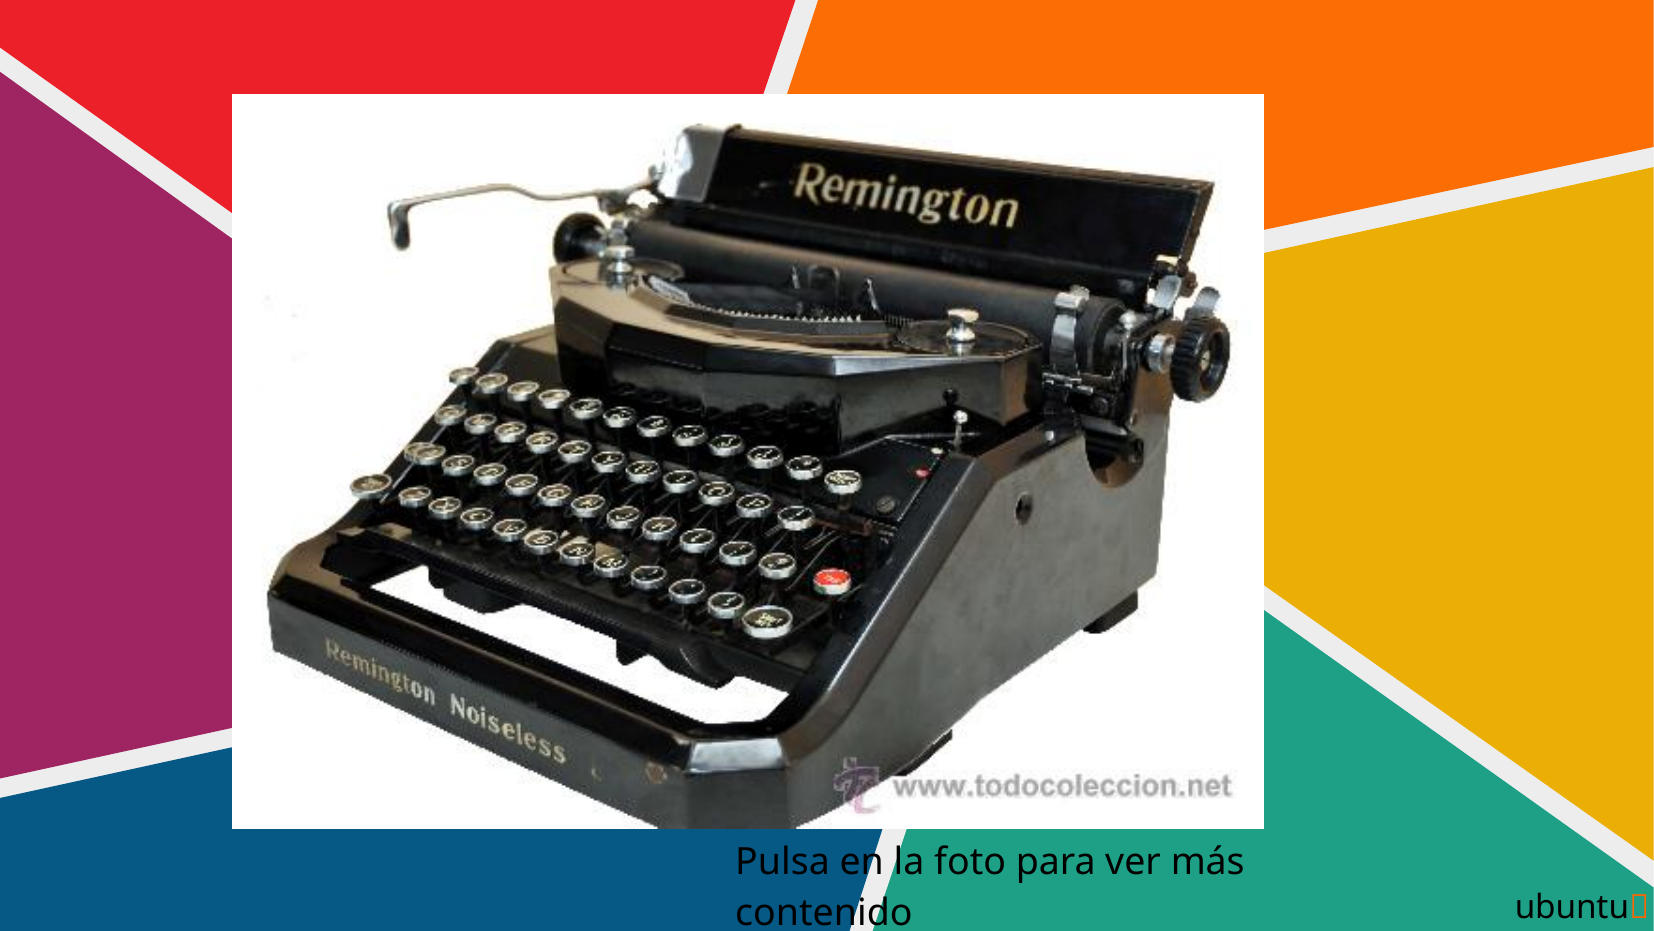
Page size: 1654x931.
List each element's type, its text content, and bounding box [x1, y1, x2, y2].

picture [232, 94, 1264, 829]
text_box ubuntu [1500, 875, 1654, 931]
text_box Pulsa en la foto para ver más contenido [720, 826, 1430, 884]
